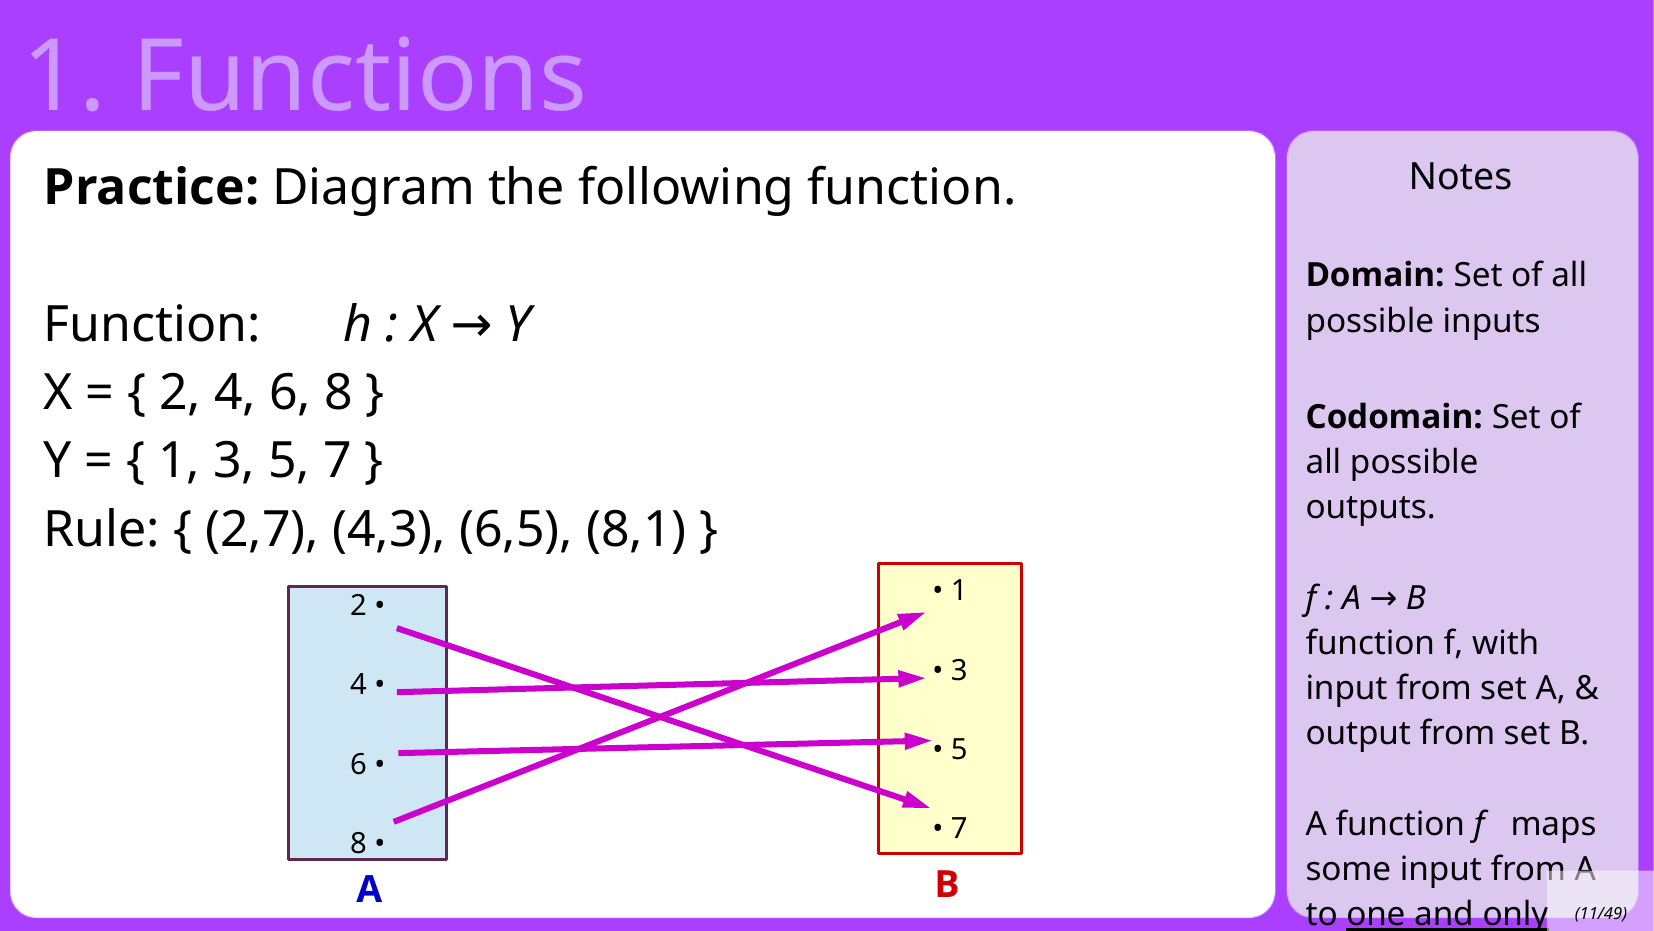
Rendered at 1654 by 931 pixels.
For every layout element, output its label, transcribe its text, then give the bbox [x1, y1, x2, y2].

picture [0, 0, 1654, 931]
title 1. Functions [22, 13, 1511, 130]
text_box 2 • 4 • 6 • 8 • [288, 586, 447, 859]
picture [1551, 864, 1560, 870]
text_box B [874, 855, 1021, 912]
text_box • 1 • 3 • 5 • 7 [878, 563, 1022, 854]
text_box Notes Domain: Set of all possible inputs Codomain: Set of all possible outputs. f : A → B function f, with input from set A, & output from set B. A function f maps some input from A to one and only one output from B. [1290, 141, 1631, 805]
text_box A [288, 859, 450, 917]
text_box Practice: Diagram the following function. Function: h : X → Y X = { 2, 4, 6, 8 } Y = { 1, 3, 5, 7 } Rule: { (2,7), (4,3), (6,5), (8,1) } [43, 151, 1203, 488]
text_box (<number>/49) [1546, 877, 1654, 931]
picture [1581, 860, 1588, 870]
picture [1540, 914, 1546, 928]
